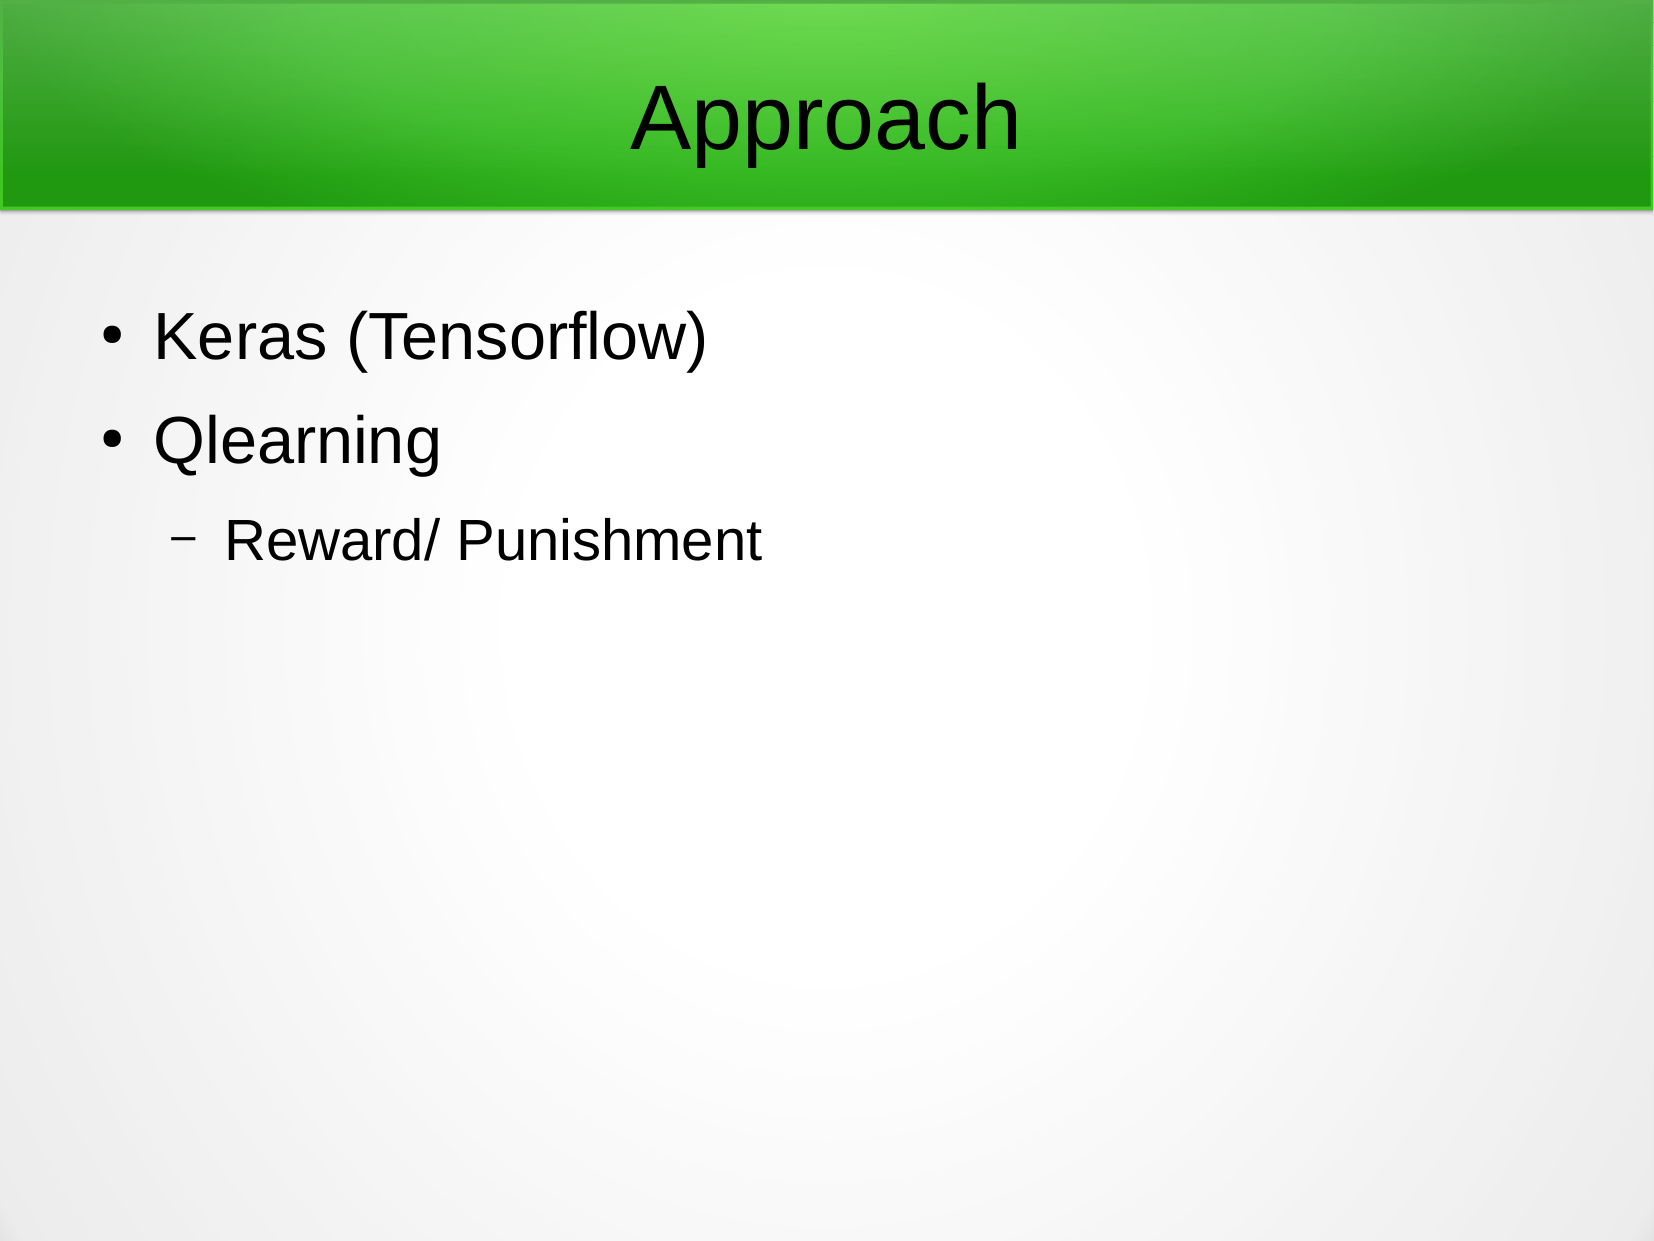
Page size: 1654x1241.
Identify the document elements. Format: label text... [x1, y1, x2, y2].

title Approach [82, 47, 1571, 189]
list Keras (Tensorflow) Qlearning Reward/ Punishment [82, 299, 1571, 1019]
